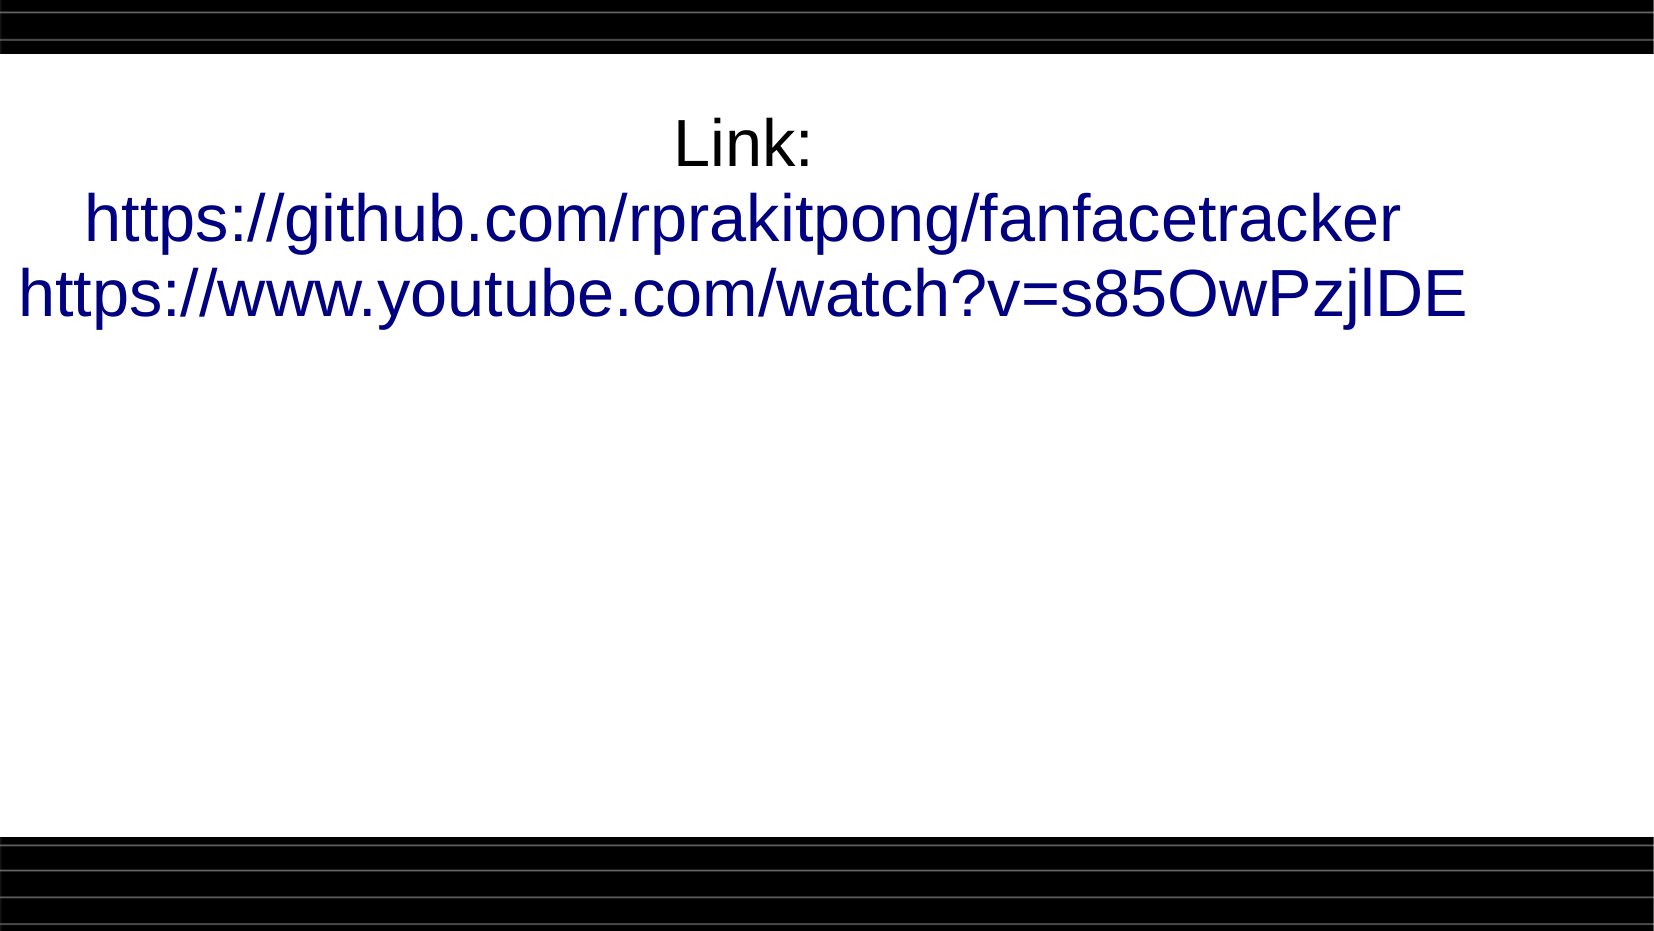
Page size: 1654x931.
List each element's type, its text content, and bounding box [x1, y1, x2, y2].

picture [0, 0, 1654, 54]
picture [1489, 837, 1654, 931]
subtitle Link: https://github.com/rprakitpong/fanfacetracker https://www.youtube.com/watch?v=s85OwPzjlDE [0, 106, 1489, 931]
